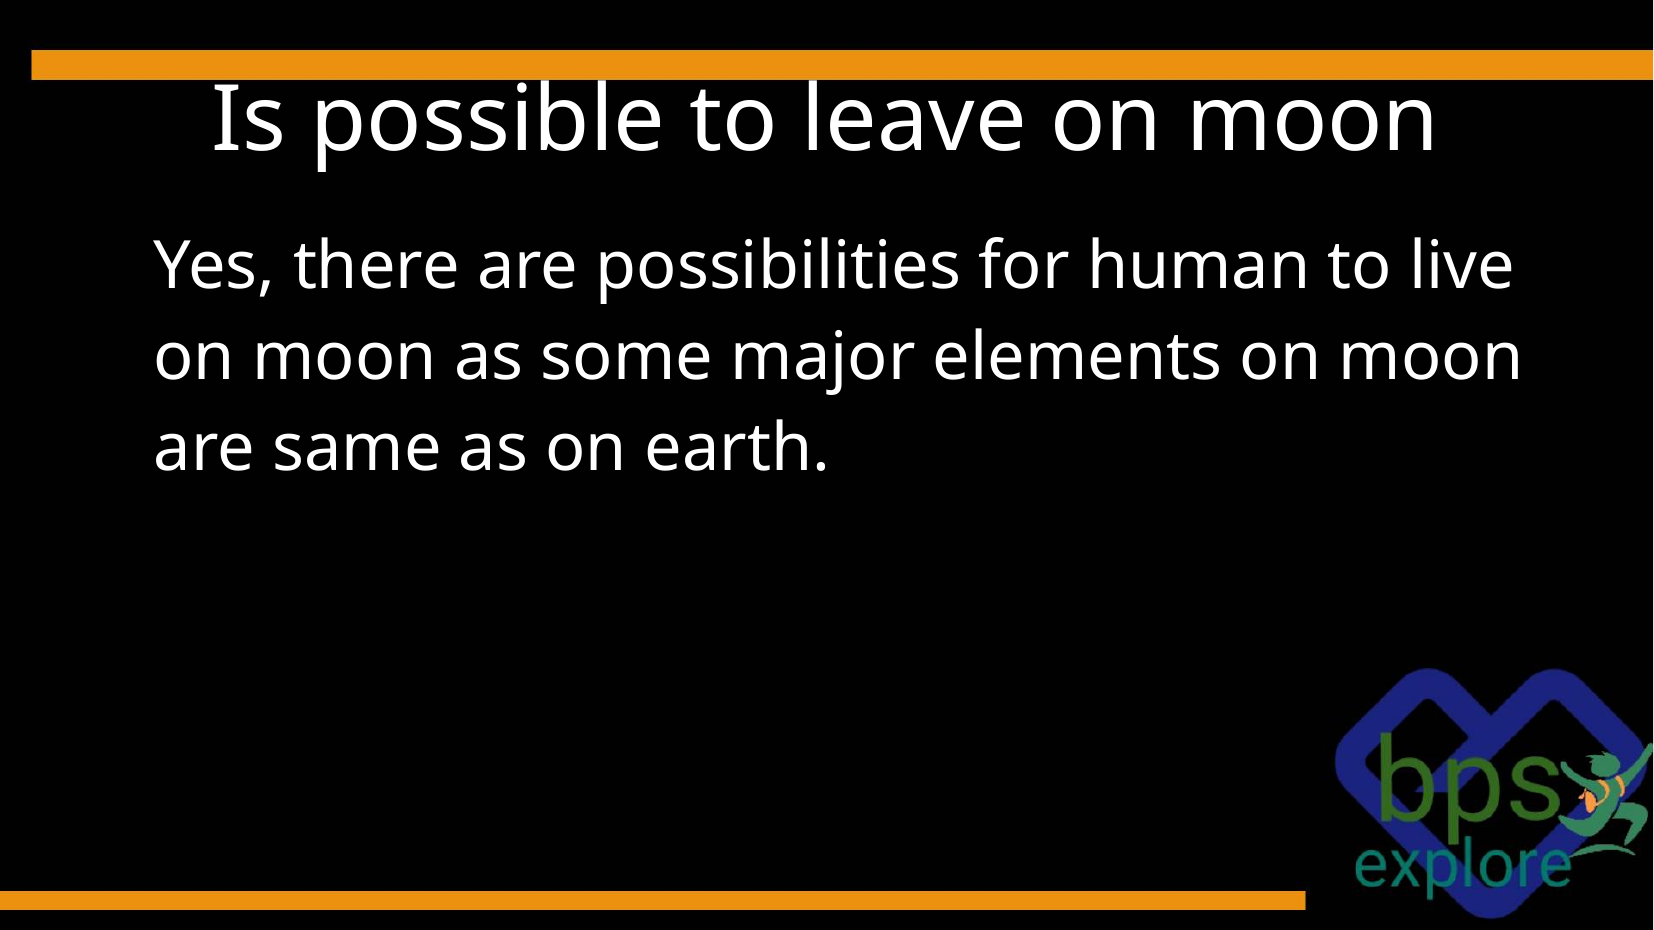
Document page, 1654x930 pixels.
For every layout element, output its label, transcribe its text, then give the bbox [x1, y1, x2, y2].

picture [0, 0, 1654, 930]
list Yes, there are possibilities for human to live on moon as some major elements on moon are same as on earth. [82, 217, 1571, 757]
title Is possible to leave on moon [82, 37, 1571, 193]
